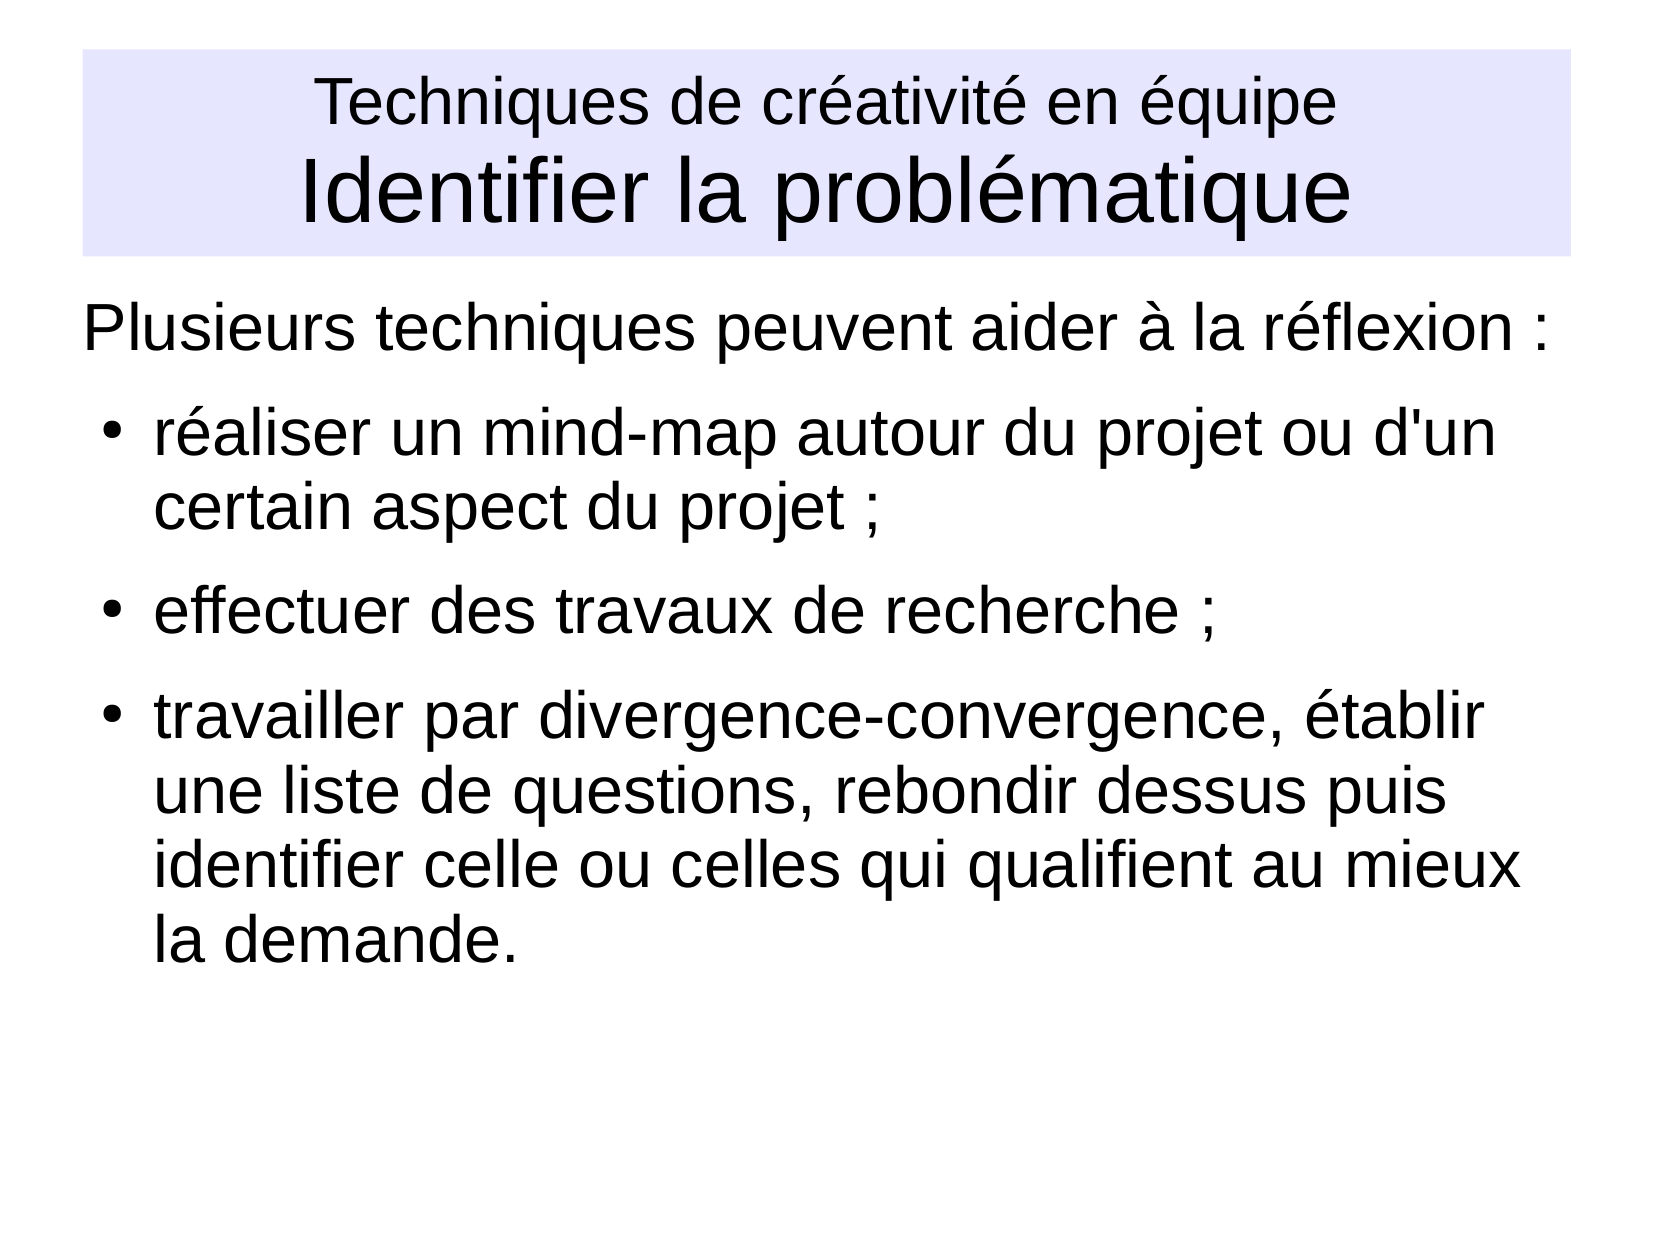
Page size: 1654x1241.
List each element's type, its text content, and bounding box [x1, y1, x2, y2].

title Techniques de créativité en équipe Identifier la problématique [82, 49, 1571, 257]
list Plusieurs techniques peuvent aider à la réflexion : réaliser un mind-map autour du projet ou d'un certain aspect du projet ; effectuer des travaux de recherche ; travailler par divergence-convergence, établir une liste de questions, rebondir dessus puis identifier celle ou celles qui qualifient au mieux la demande. [82, 290, 1571, 1010]
